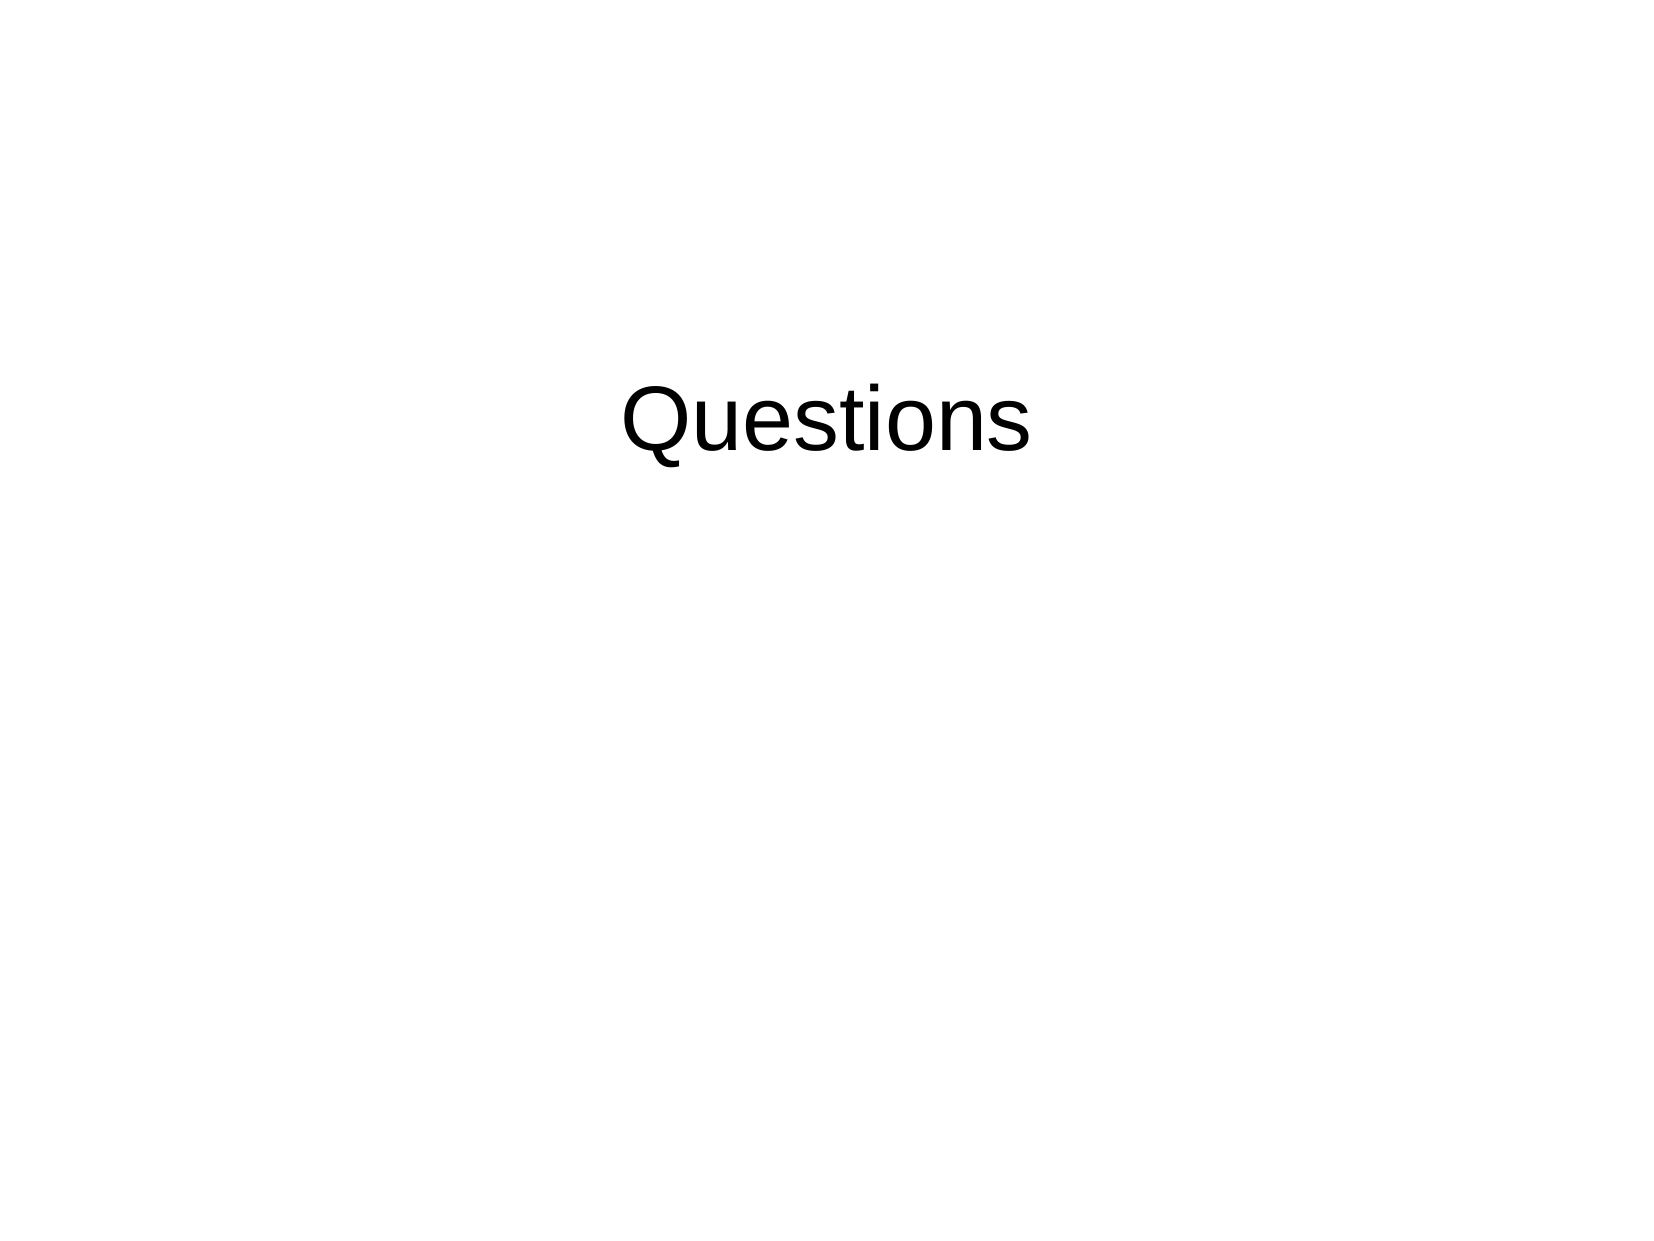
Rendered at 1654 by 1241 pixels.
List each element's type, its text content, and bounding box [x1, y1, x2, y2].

title Questions [82, 315, 1571, 523]
